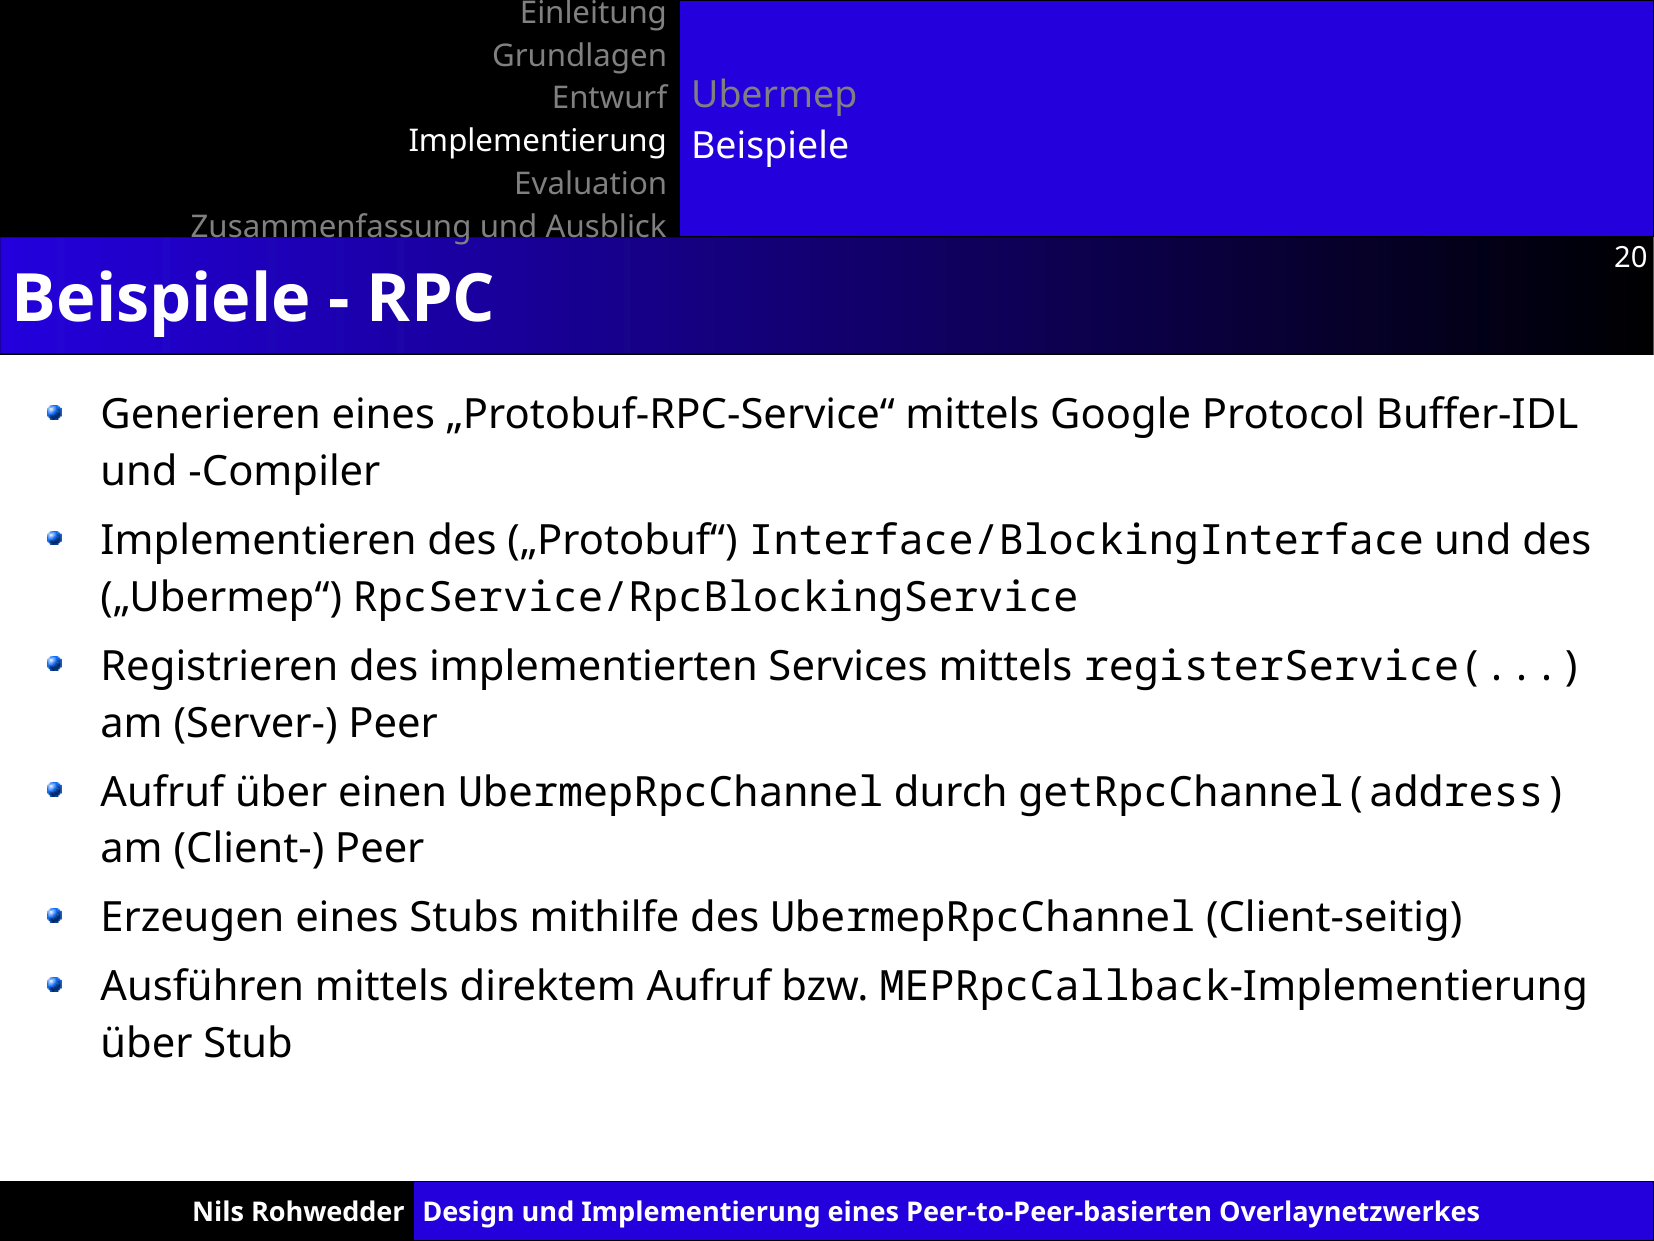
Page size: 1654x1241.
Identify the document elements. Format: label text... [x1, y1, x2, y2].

picture [1388, 237, 1654, 355]
list Generieren eines „Protobuf-RPC-Service“ mittels Google Protocol Buffer-IDL und -Compiler Implementieren des („Protobuf“) Interface/BlockingInterface und des („Ubermep“) RpcService/RpcBlockingService Registrieren des implementierten Services mittels registerService(...) am (Server-) Peer Aufruf über einen UbermepRpcChannel durch getRpcChannel(address) am (Client-) Peer Erzeugen eines Stubs mithilfe des UbermepRpcChannel (Client-seitig) Ausführen mittels direktem Aufruf bzw. MEPRpcCallback-Implementierung über Stub [29, 383, 1625, 1152]
picture [0, 237, 11, 355]
title Beispiele - RPC [11, 236, 1388, 355]
